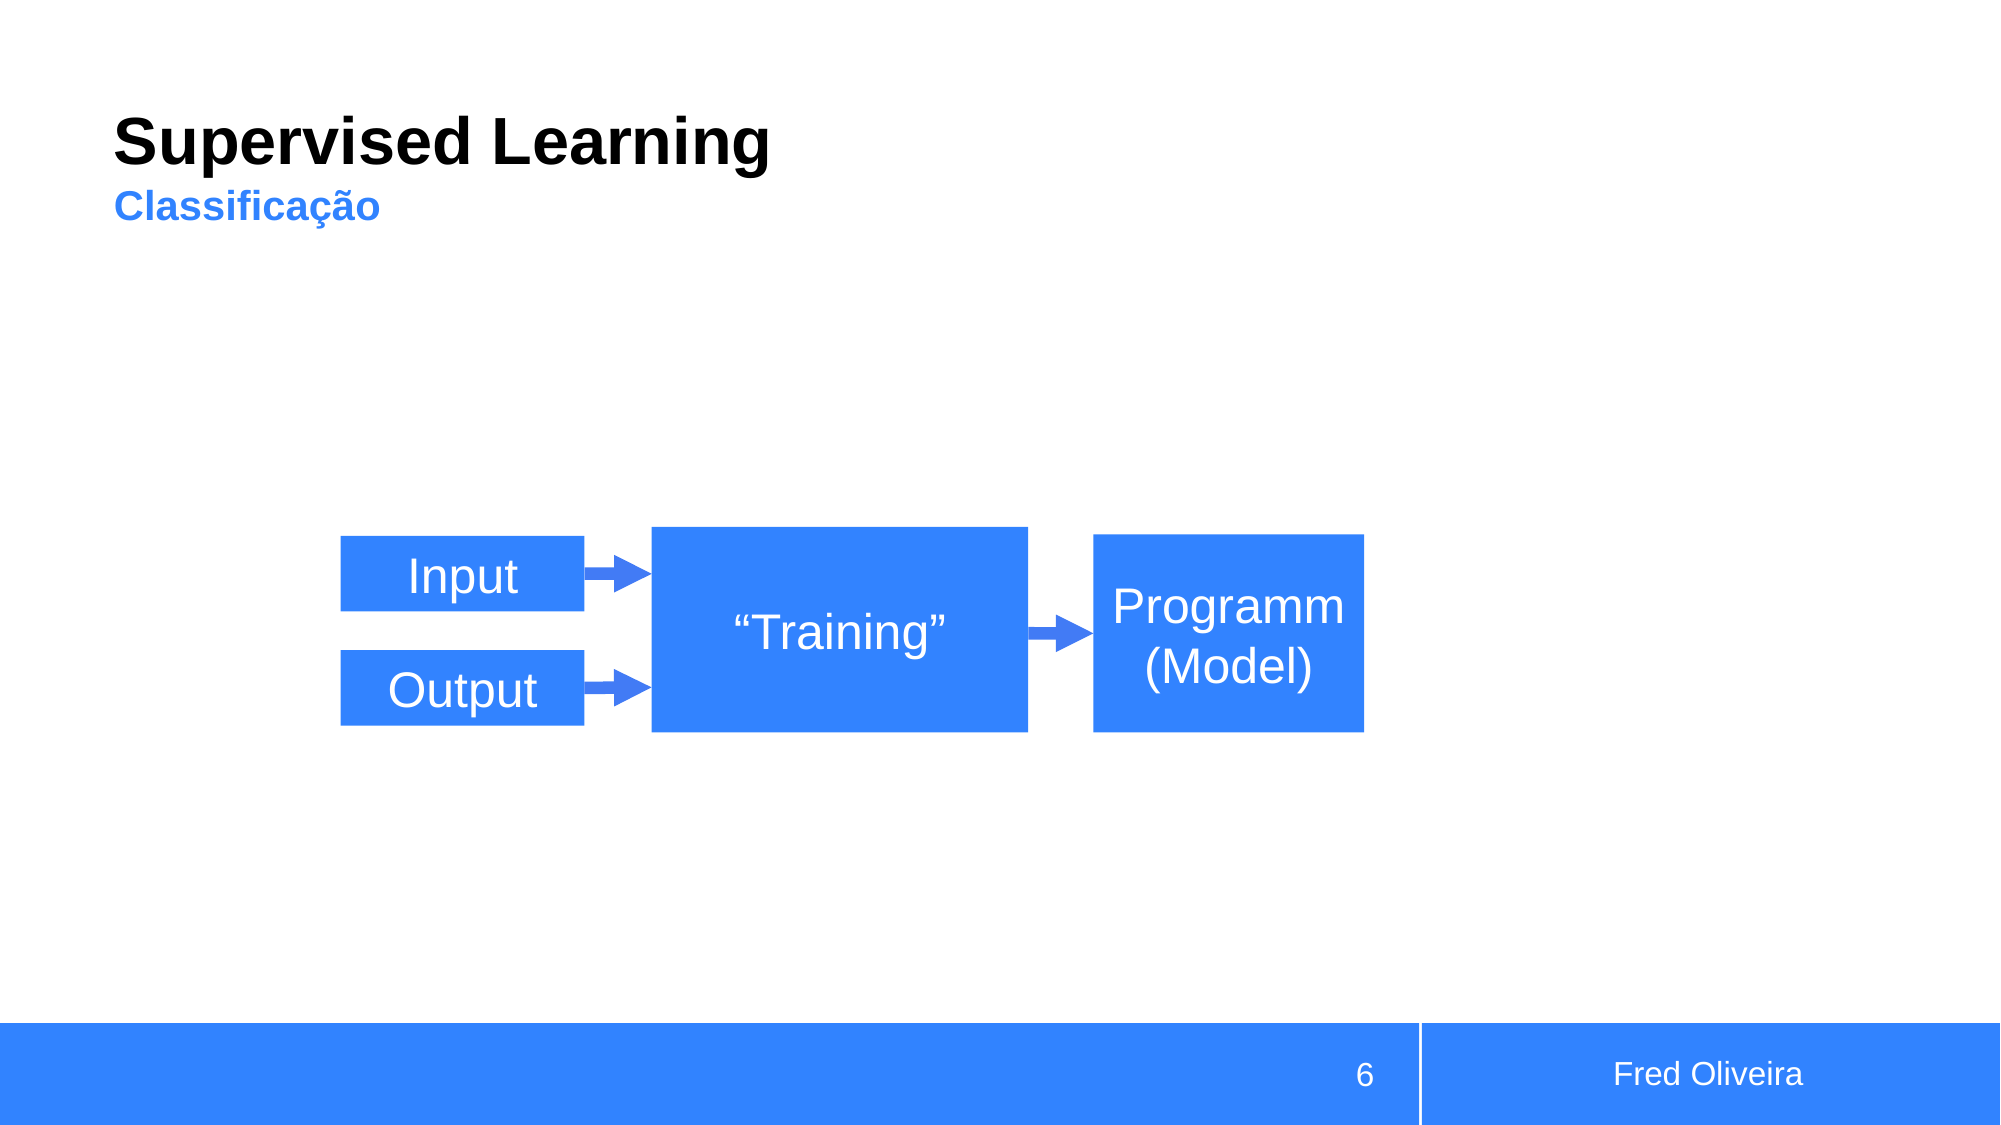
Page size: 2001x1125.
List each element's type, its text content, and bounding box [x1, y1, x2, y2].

slide_number <number> [1260, 1043, 1390, 1104]
footer Fred Oliveira [1442, 1042, 1975, 1102]
title Supervised Learning [114, 19, 1420, 178]
text_box “Training” [651, 526, 1029, 733]
list Classificação [114, 178, 1420, 262]
text_box Input [340, 535, 585, 612]
text_box Output [340, 650, 585, 726]
text_box Programm (Model) [1093, 534, 1365, 733]
